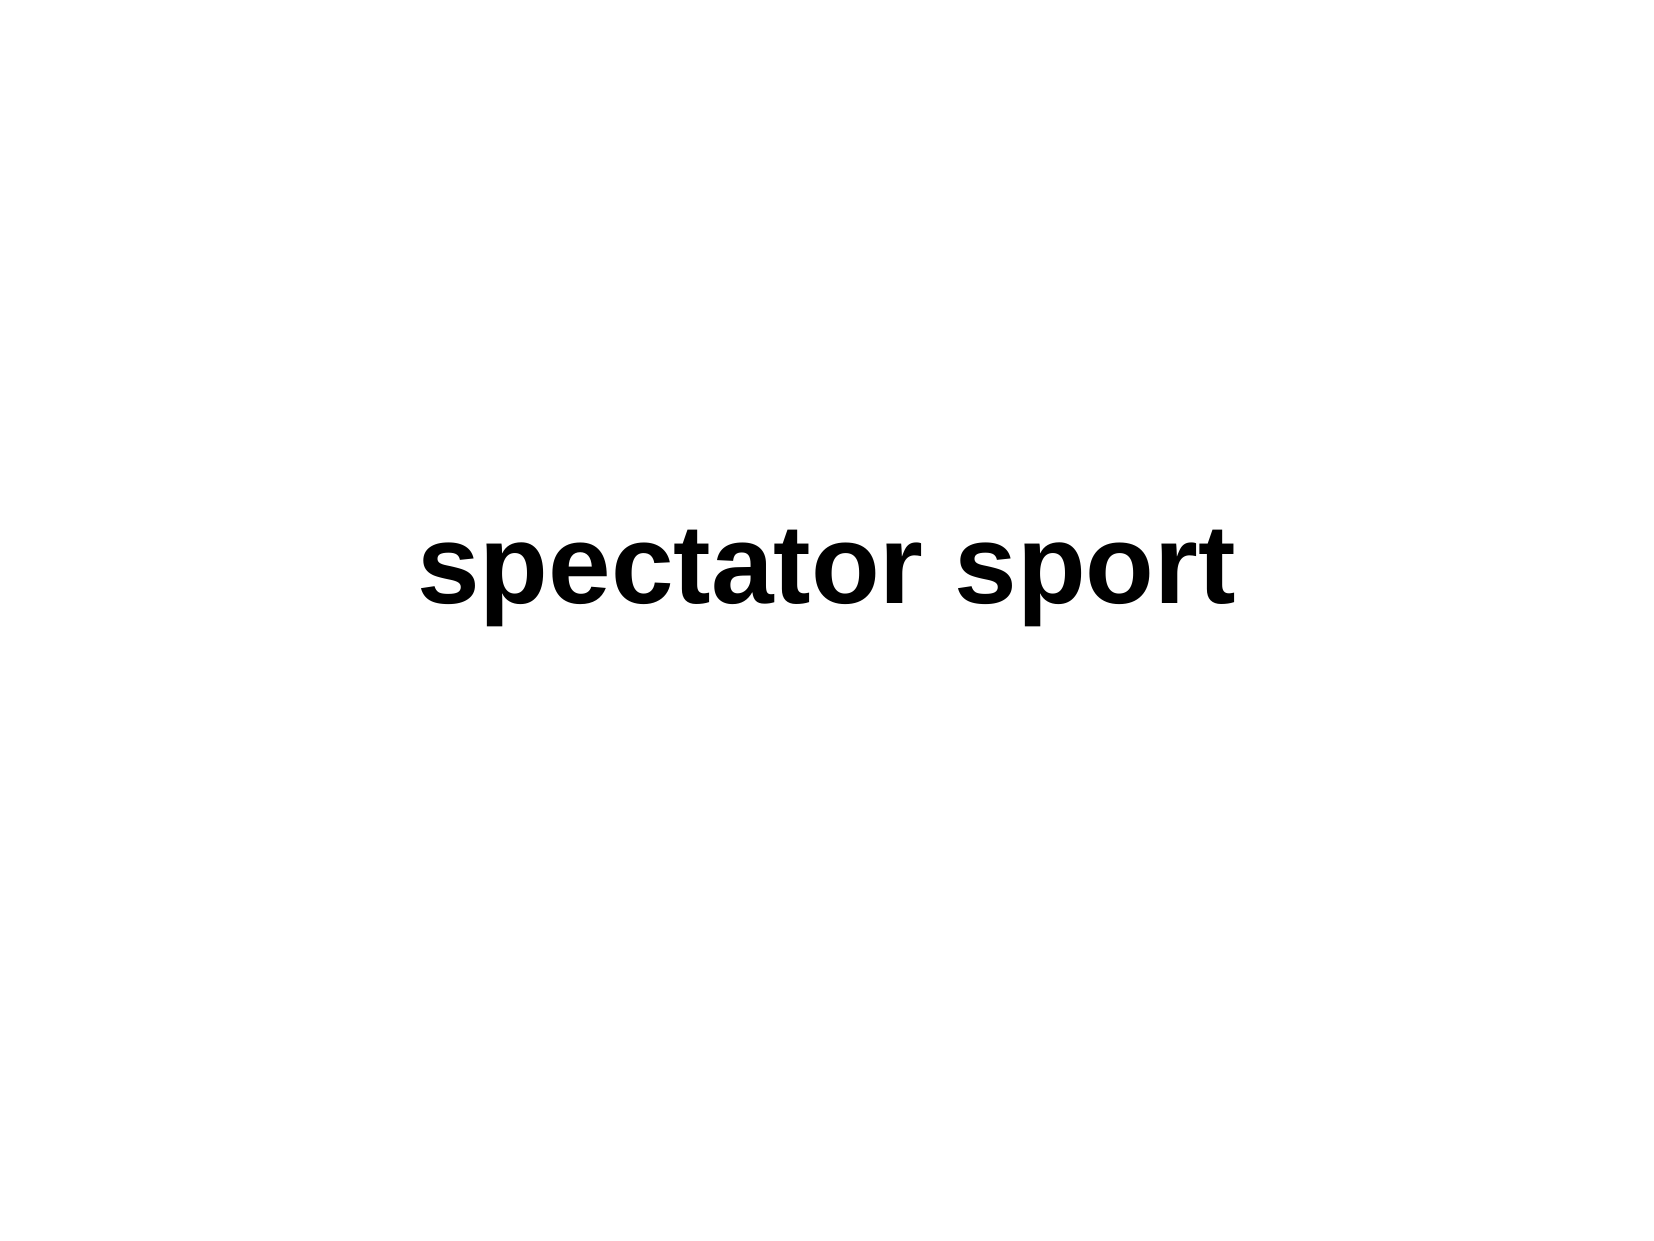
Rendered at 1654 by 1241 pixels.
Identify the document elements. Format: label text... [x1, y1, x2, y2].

title spectator sport [82, 460, 1571, 668]
